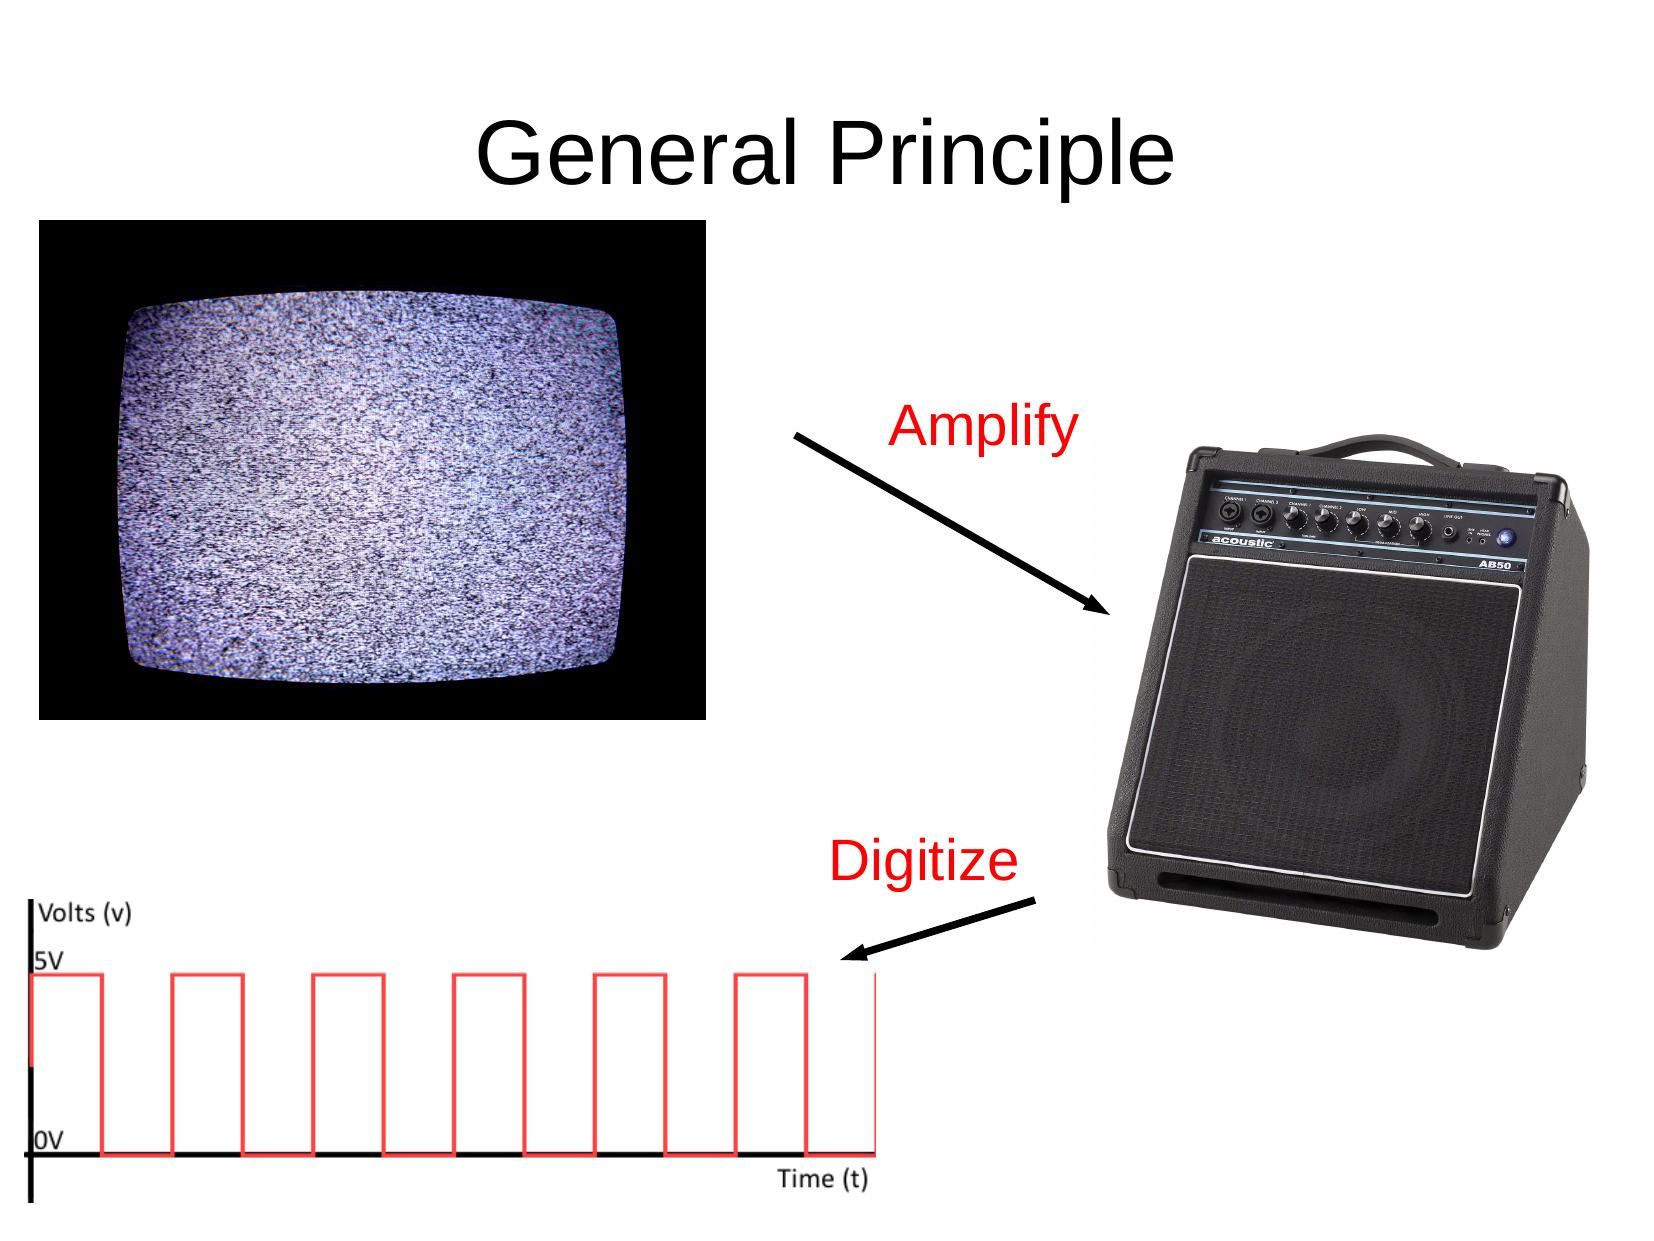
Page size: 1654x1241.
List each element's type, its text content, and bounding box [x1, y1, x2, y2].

picture [1090, 434, 1606, 950]
picture [39, 220, 706, 721]
title General Principle [82, 49, 1571, 257]
text_box Amplify [873, 385, 1096, 466]
picture [24, 899, 876, 1203]
text_box Digitize [813, 820, 1036, 901]
